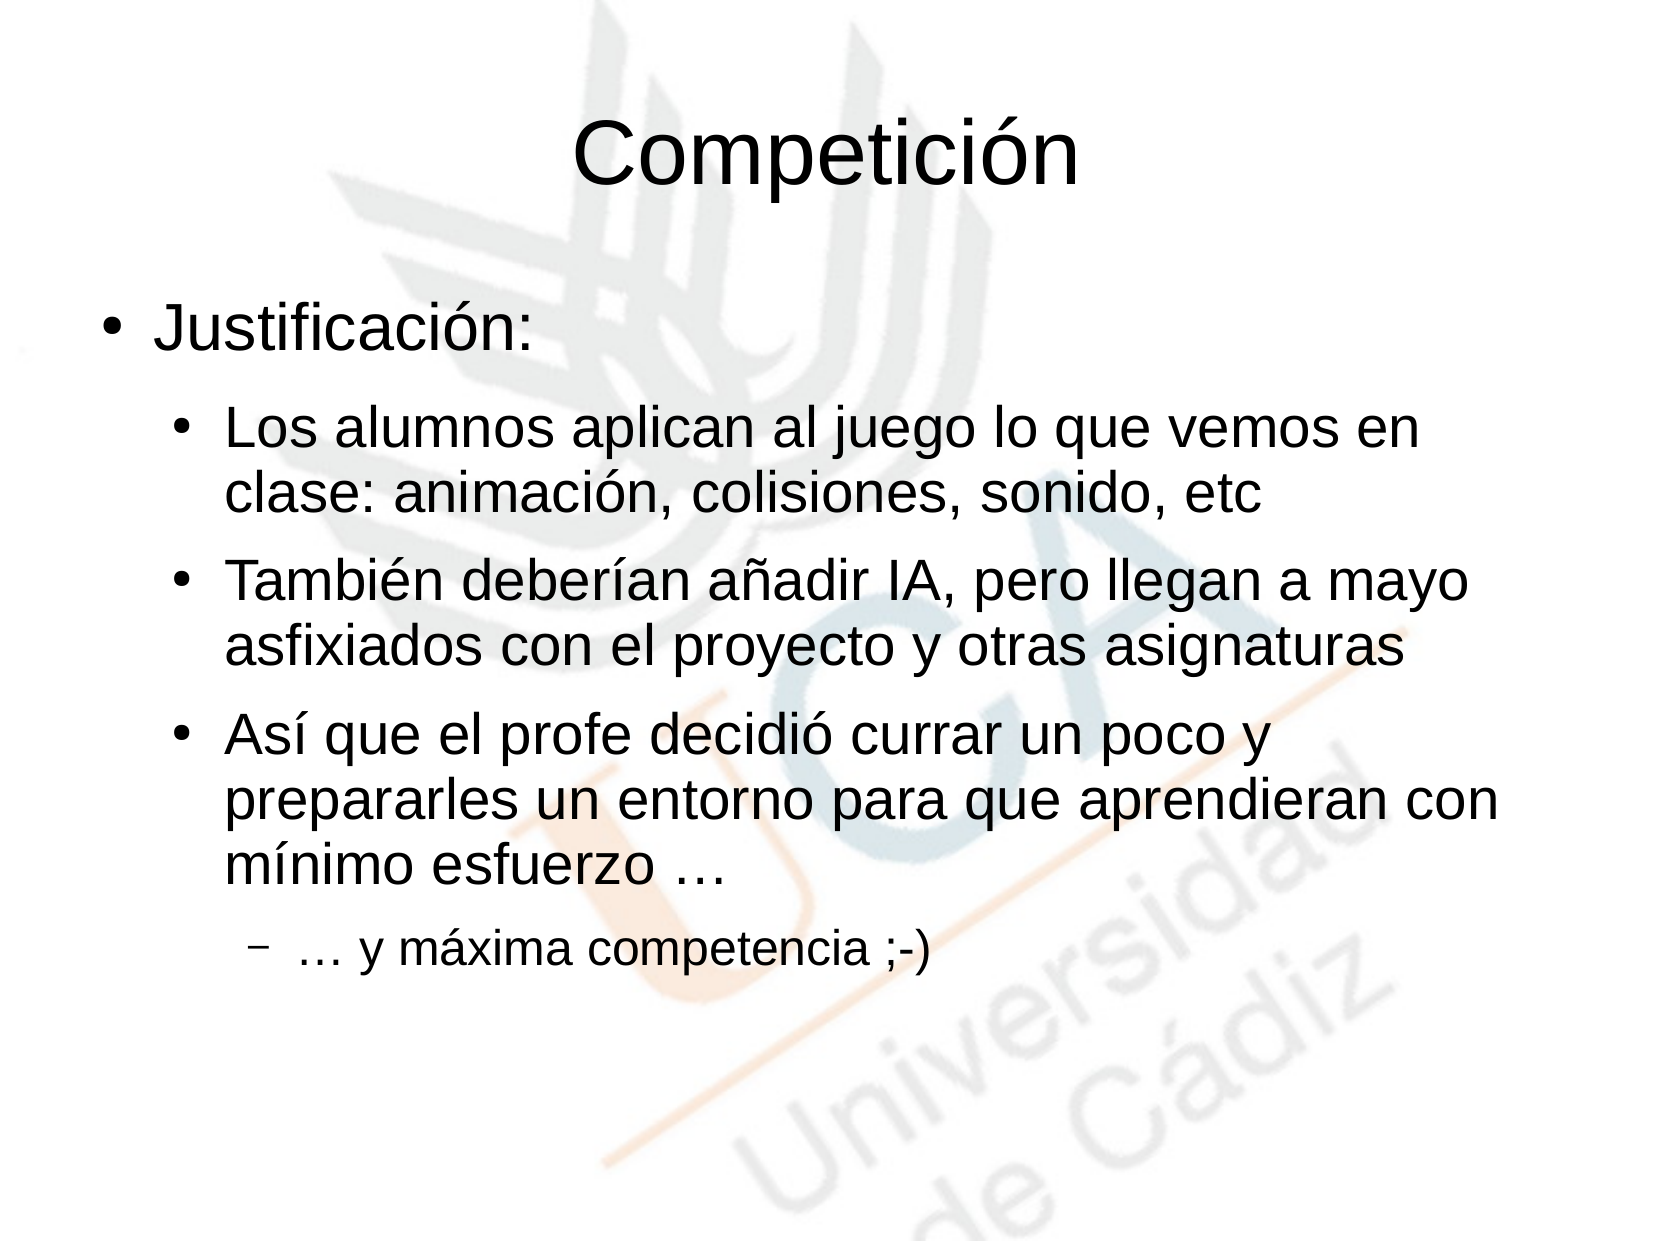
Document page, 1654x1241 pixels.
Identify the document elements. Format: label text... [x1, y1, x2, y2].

title Competición [82, 49, 1571, 257]
list Justificación: Los alumnos aplican al juego lo que vemos en clase: animación, colisiones, sonido, etc También deberían añadir IA, pero llegan a mayo asfixiados con el proyecto y otras asignaturas Así que el profe decidió currar un poco y prepararles un entorno para que aprendieran con mínimo esfuerzo … … y máxima competencia ;-) [82, 290, 1571, 1094]
picture [0, 0, 1654, 1241]
